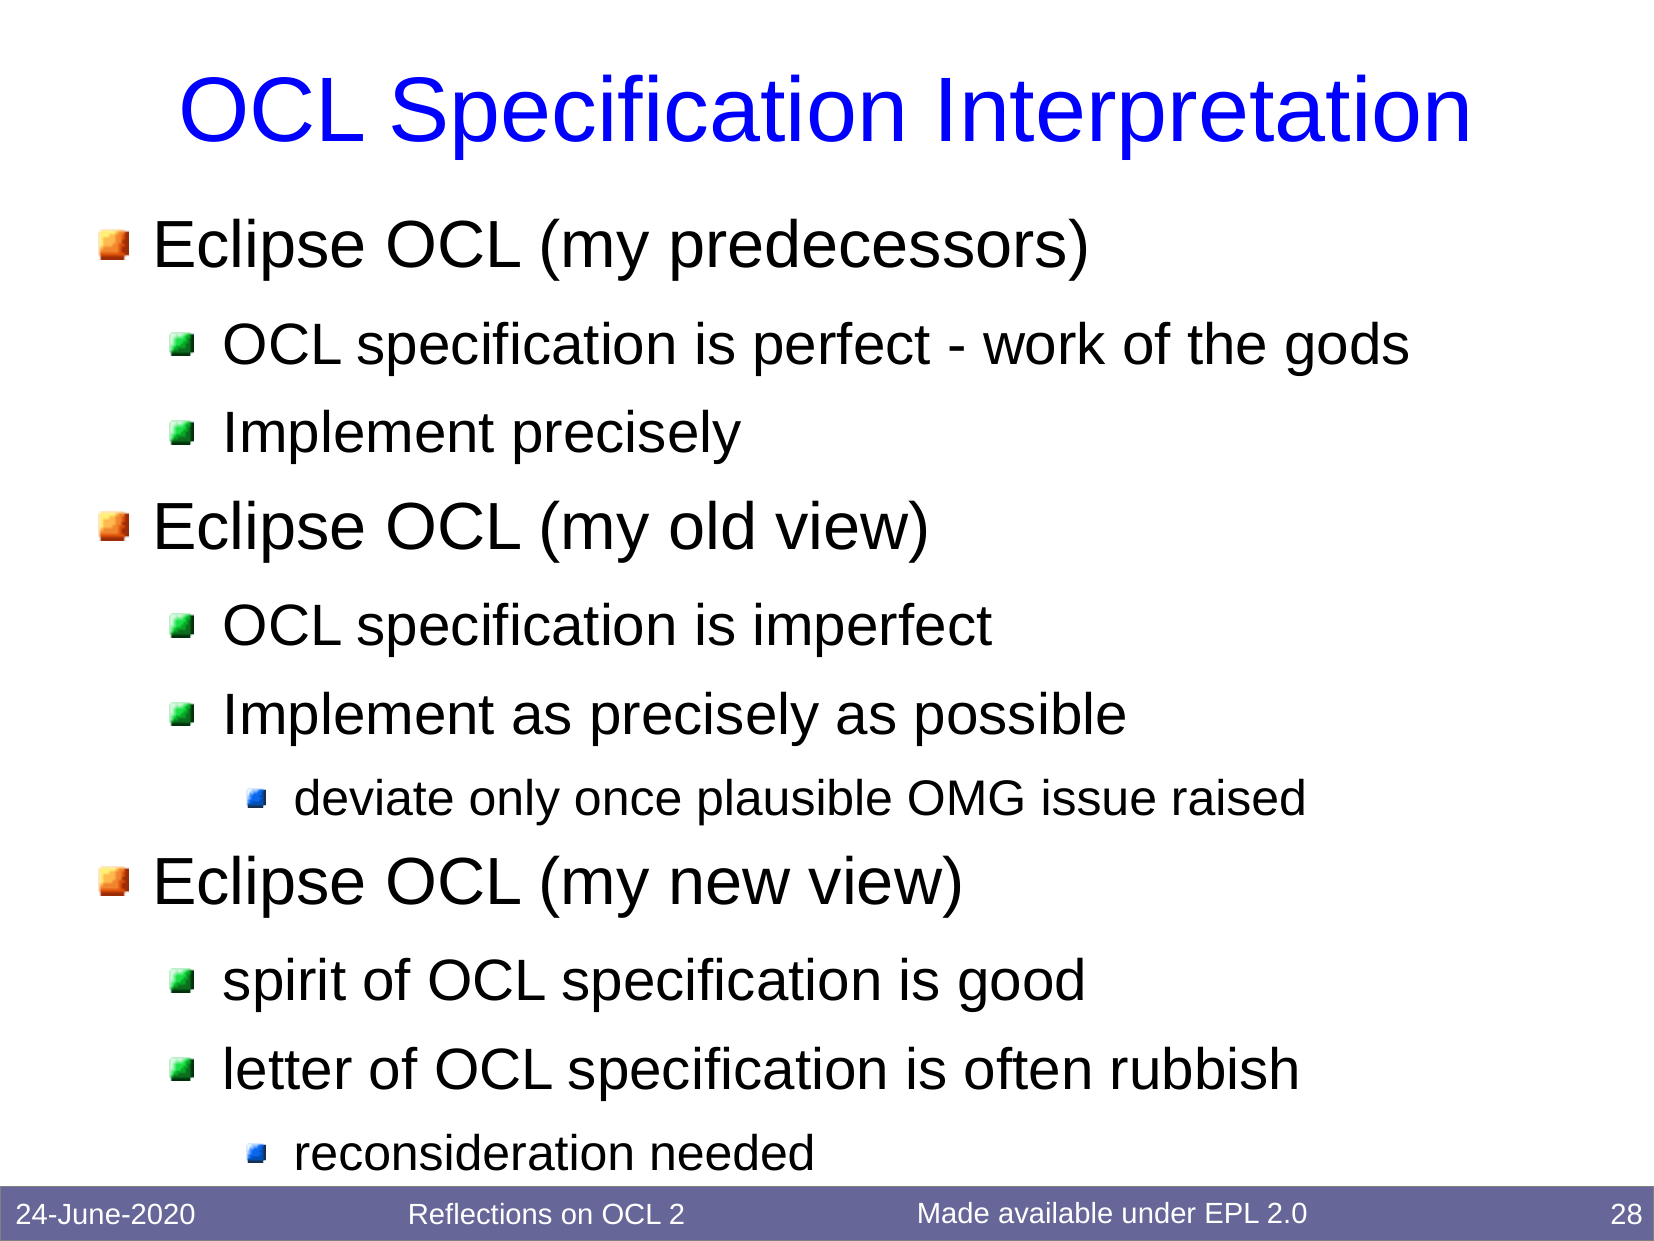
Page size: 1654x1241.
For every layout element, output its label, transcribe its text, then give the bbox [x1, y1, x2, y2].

list Eclipse OCL (my predecessors) OCL specification is perfect - work of the gods Implement precisely Eclipse OCL (my old view) OCL specification is imperfect Implement as precisely as possible deviate only once plausible OMG issue raised Eclipse OCL (my new view) spirit of OCL specification is good letter of OCL specification is often rubbish reconsideration needed [81, 207, 1570, 1182]
title OCL Specification Interpretation [82, 49, 1571, 170]
